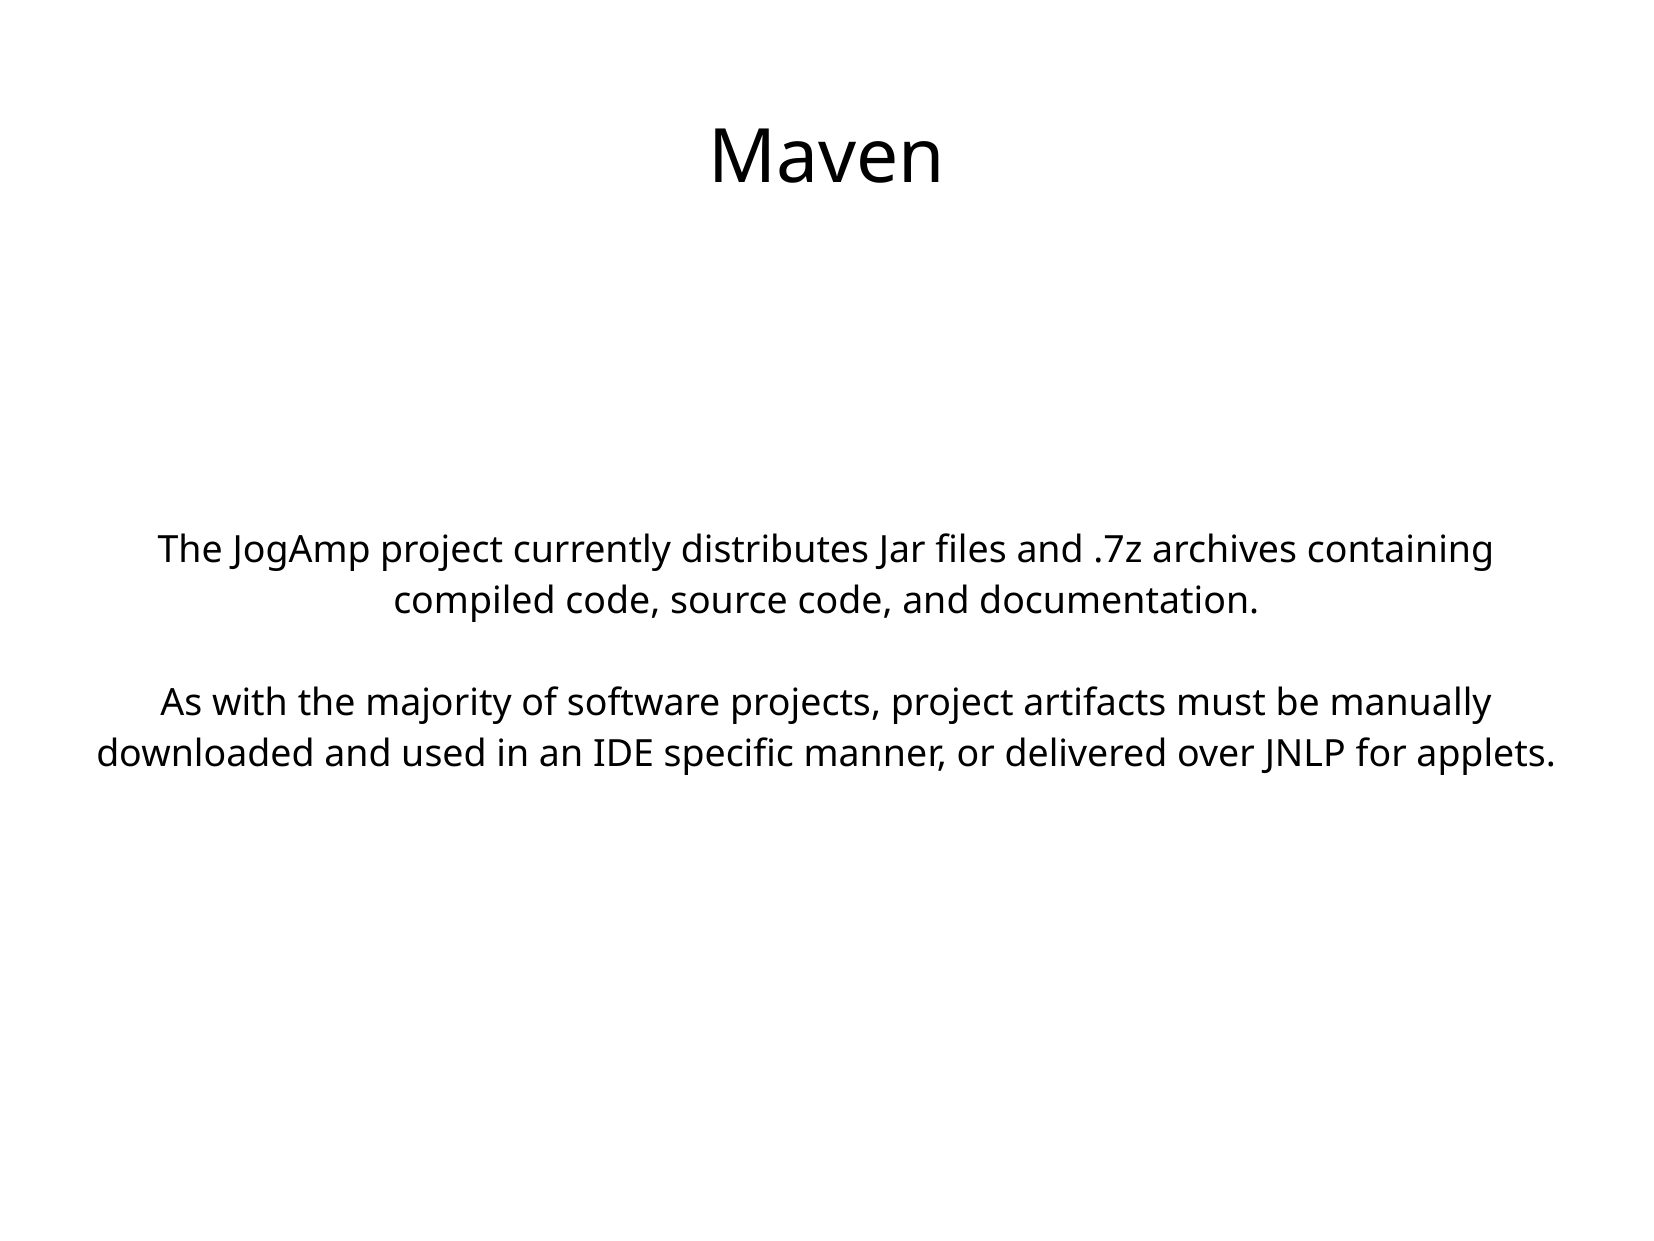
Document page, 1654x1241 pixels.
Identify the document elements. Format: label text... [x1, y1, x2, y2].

title Maven [82, 49, 1571, 257]
subtitle The JogAmp project currently distributes Jar files and .7z archives containing compiled code, source code, and documentation. As with the majority of software projects, project artifacts must be manually downloaded and used in an IDE specific manner, or delivered over JNLP for applets. [82, 290, 1571, 1010]
